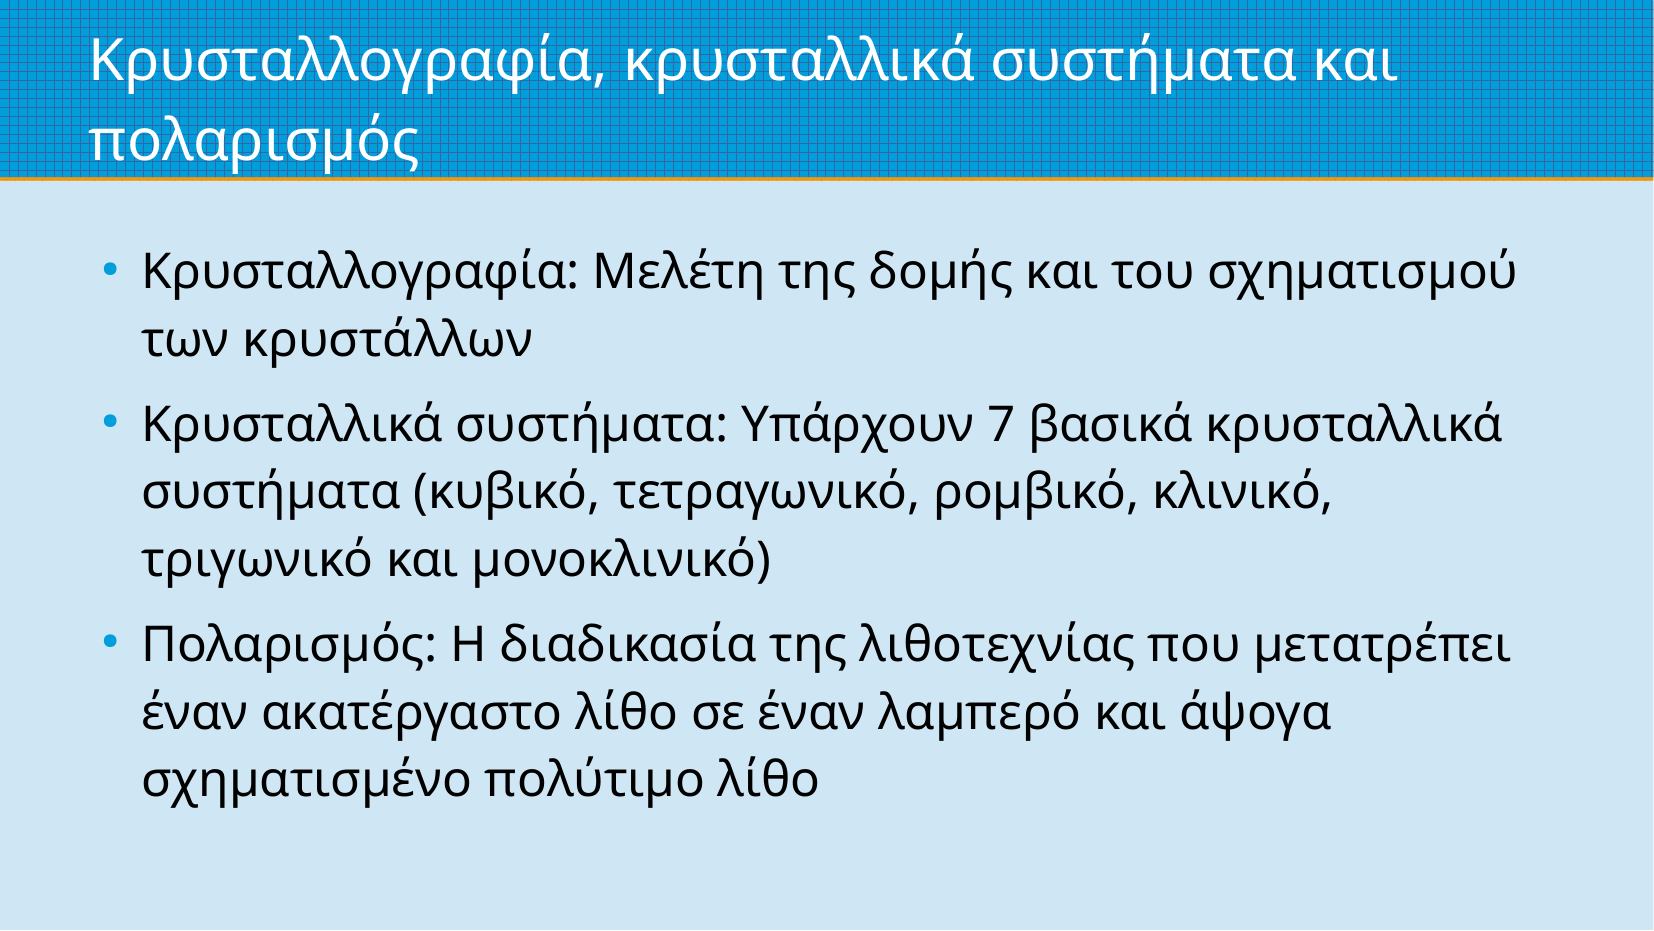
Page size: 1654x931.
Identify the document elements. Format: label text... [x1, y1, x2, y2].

list Κρυσταλλογραφία: Μελέτη της δομής και του σχηματισμού των κρυστάλλων Κρυσταλλικά συστήματα: Υπάρχουν 7 βασικά κρυσταλλικά συστήματα (κυβικό, τετραγωνικό, ρομβικό, κλινικό, τριγωνικό και μονοκλινικό) Πολαρισμός: Η διαδικασία της λιθοτεχνίας που μετατρέπει έναν ακατέργαστο λίθο σε έναν λαμπερό και άψογα σχηματισμένο πολύτιμο λίθο [88, 236, 1565, 813]
title Κρυσταλλογραφία, κρυσταλλικά συστήματα και πολαρισμός [88, 14, 1565, 178]
